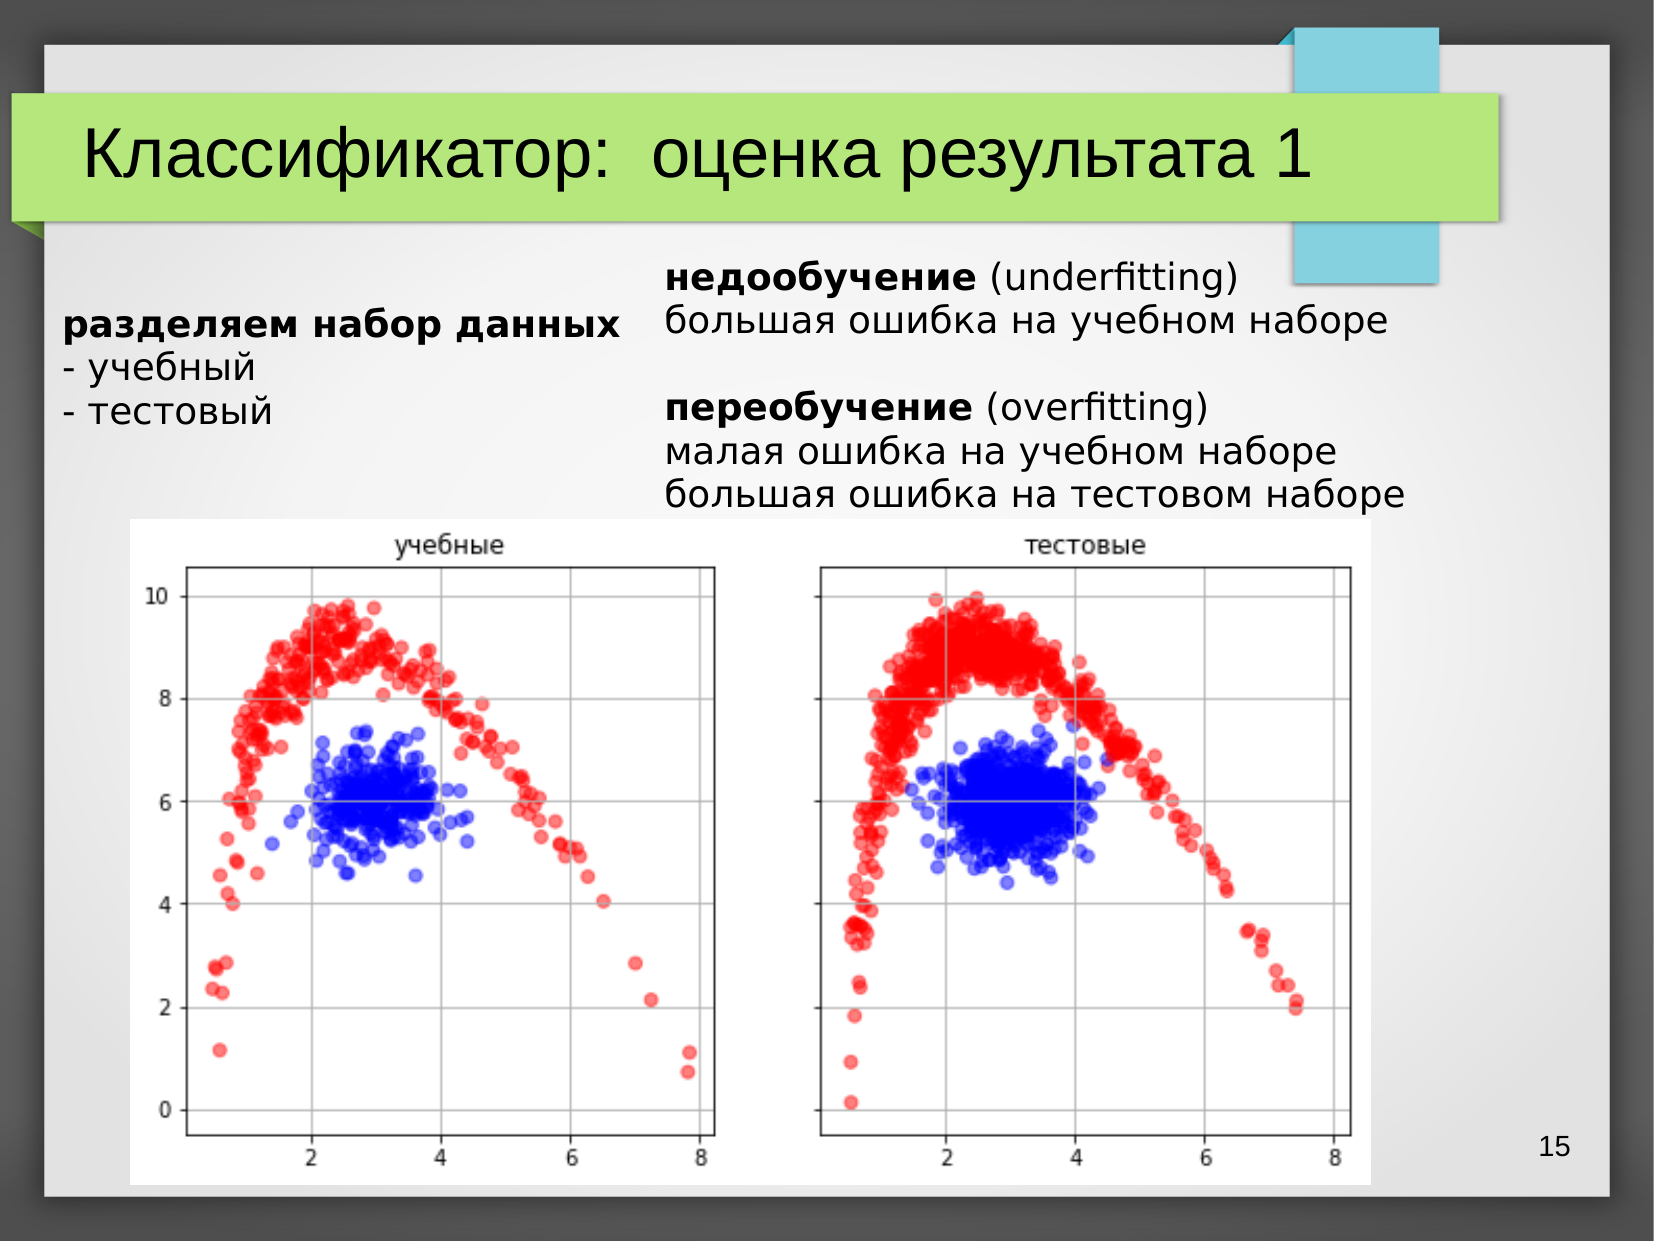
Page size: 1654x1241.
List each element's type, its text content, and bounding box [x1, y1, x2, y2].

text_box недообучение (underfitting) большая ошибка на учебном наборе переобучение (overfitting) малая ошибка на учебном наборе большая ошибка на тестовом наборе [649, 248, 1441, 532]
text_box разделяем набор данных - учебный - тестовый [47, 295, 650, 485]
picture [0, 0, 1654, 1241]
title Классификатор: оценка результата 1 [82, 49, 1571, 257]
